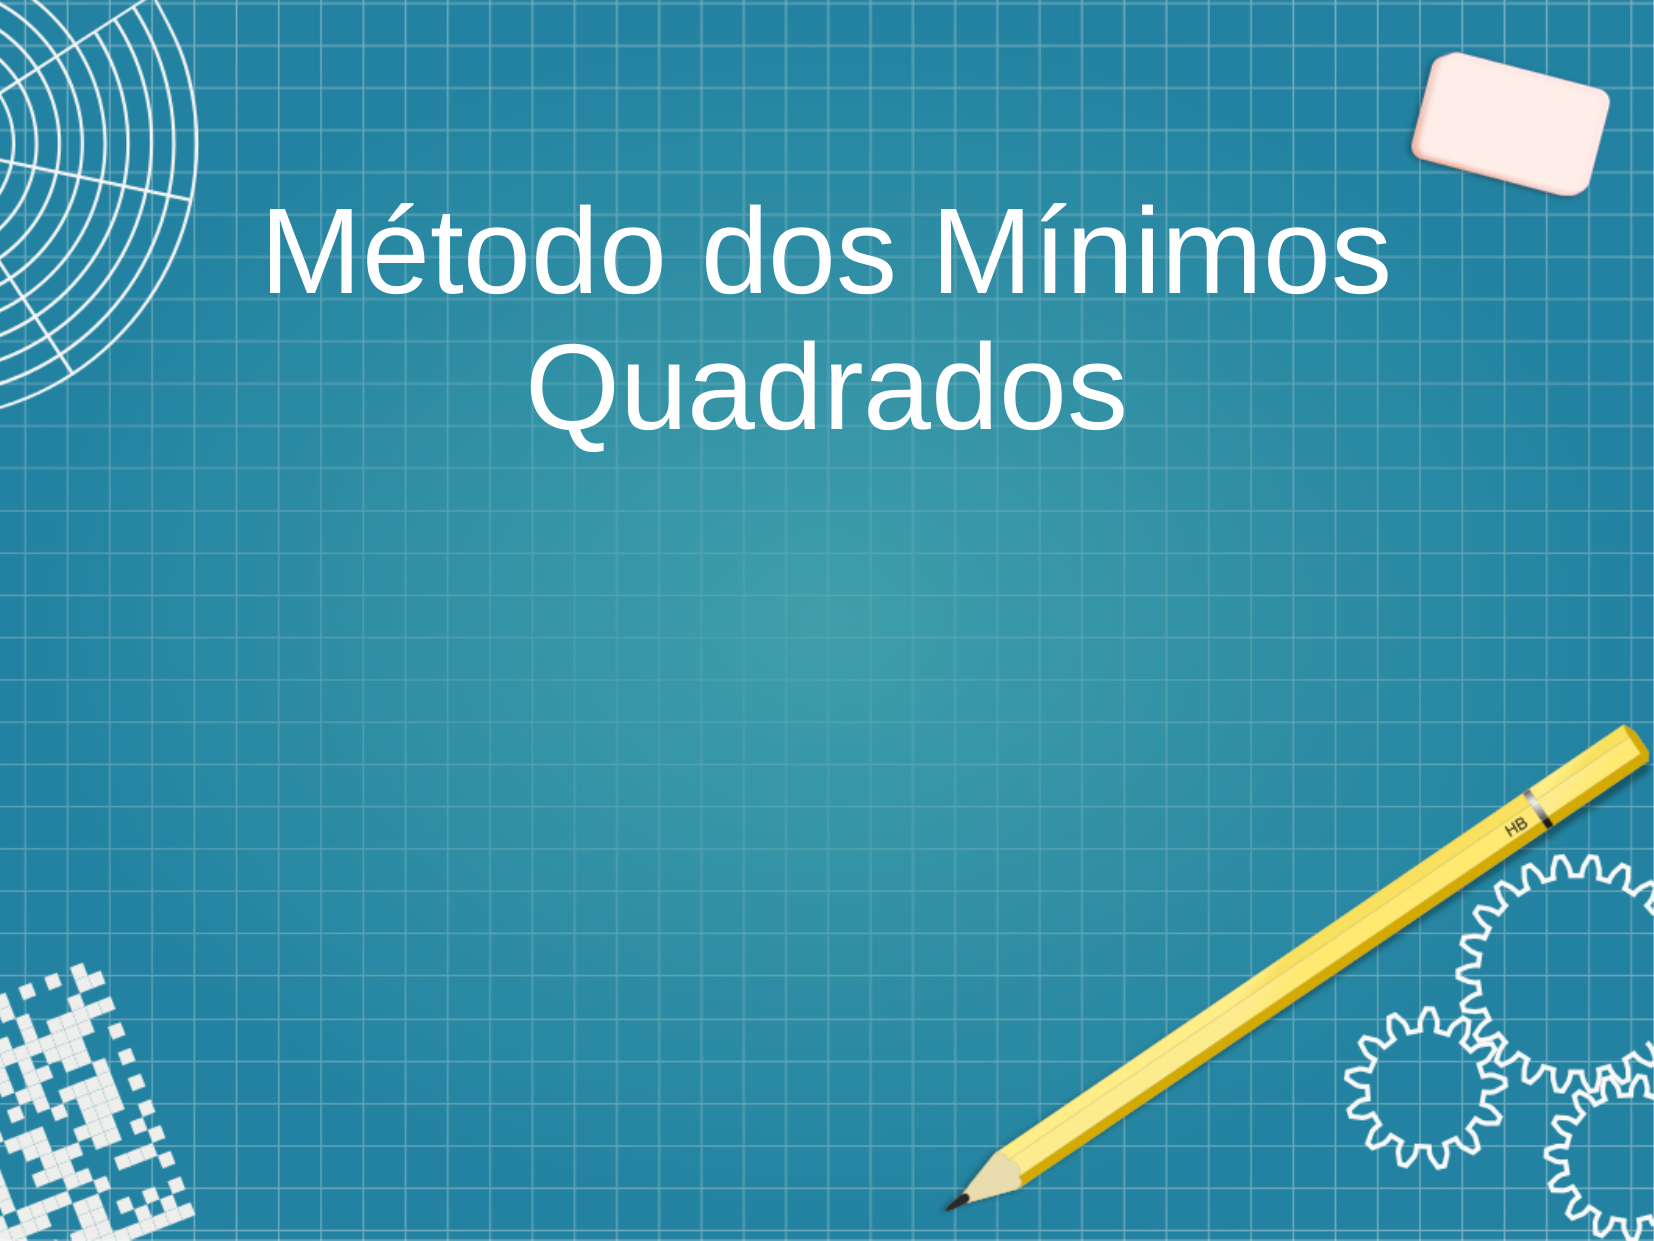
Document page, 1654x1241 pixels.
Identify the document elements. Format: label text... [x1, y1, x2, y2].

picture [0, 0, 1654, 1241]
title Método dos Mínimos Quadrados [82, 177, 1571, 461]
